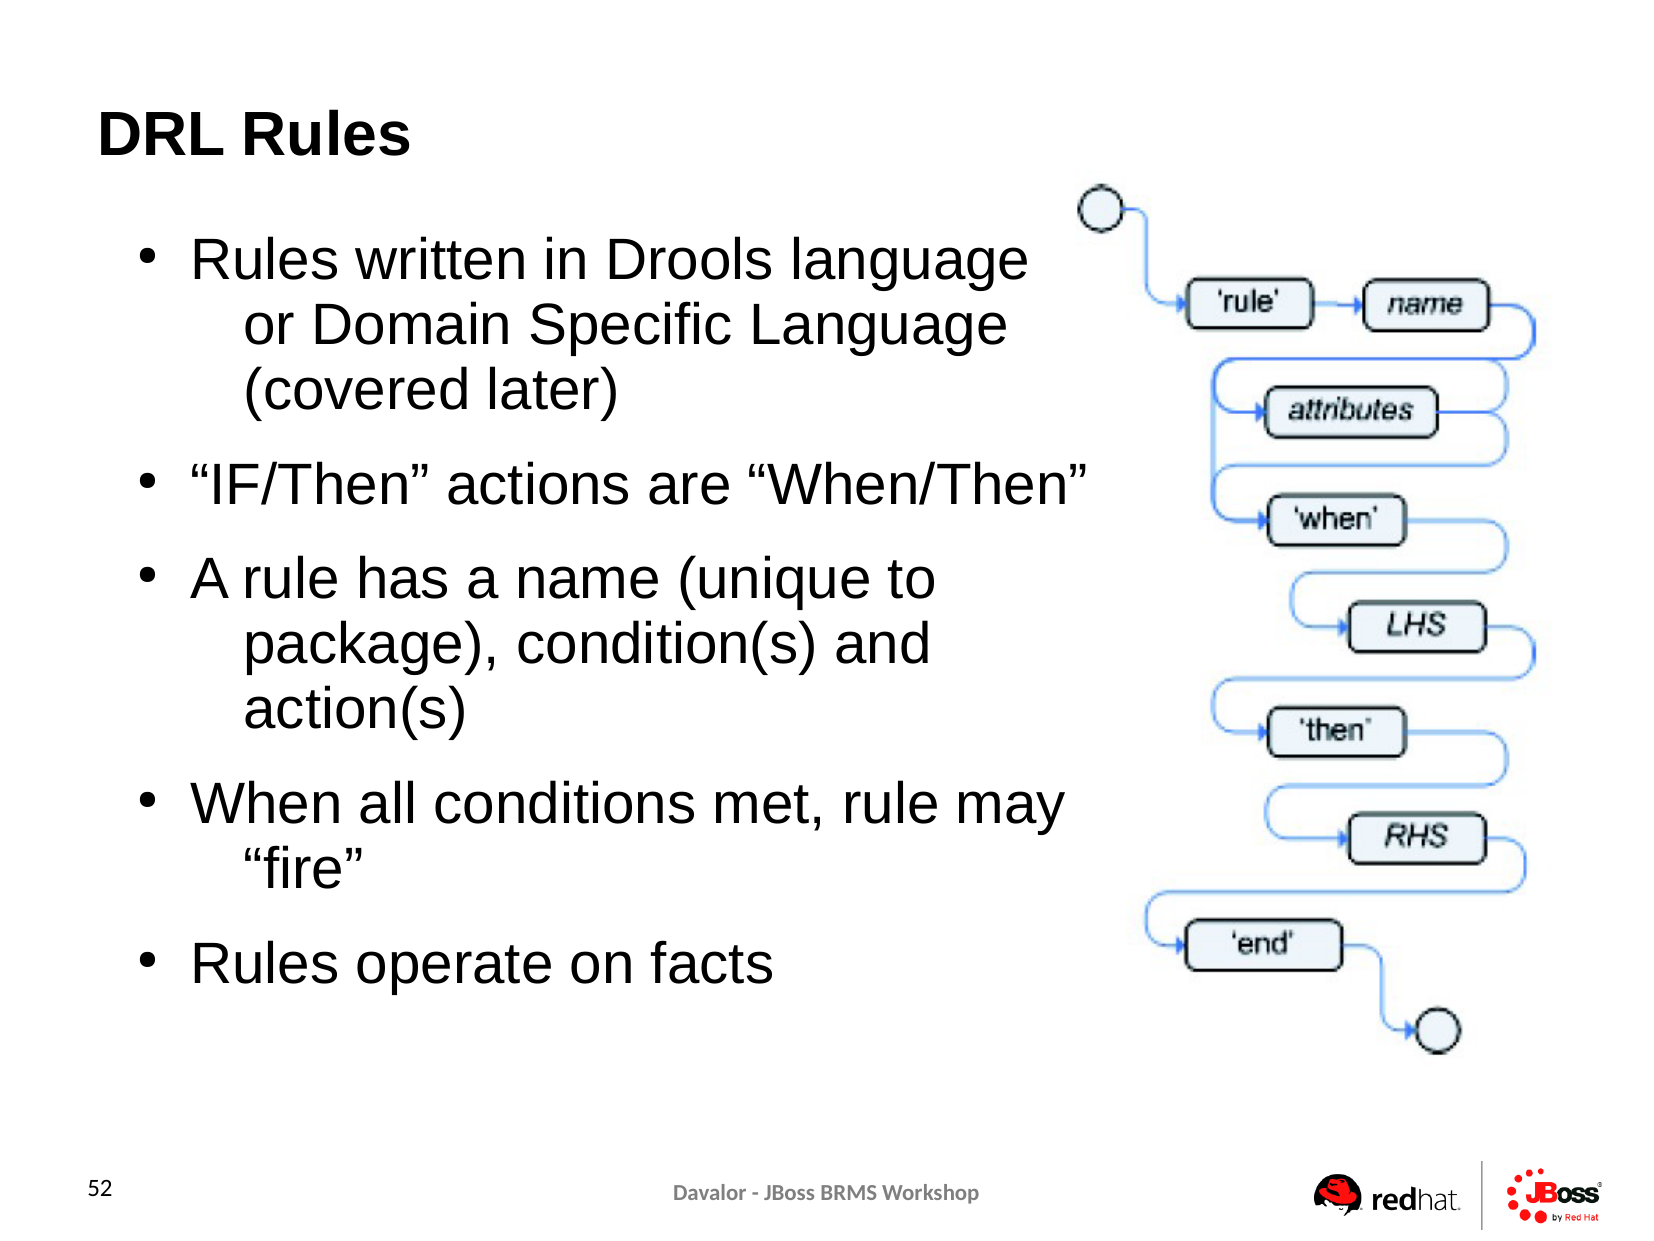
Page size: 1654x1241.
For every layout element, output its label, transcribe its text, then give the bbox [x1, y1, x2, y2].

title DRL Rules [82, 95, 1571, 226]
picture [1314, 1161, 1602, 1230]
picture [1115, 170, 1577, 1066]
list Rules written in Drools language or Domain Specific Language (covered later) “IF/Then” actions are “When/Then” A rule has a name (unique to package), condition(s) and action(s) When all conditions met, rule may “fire” Rules operate on facts [86, 220, 1115, 1108]
